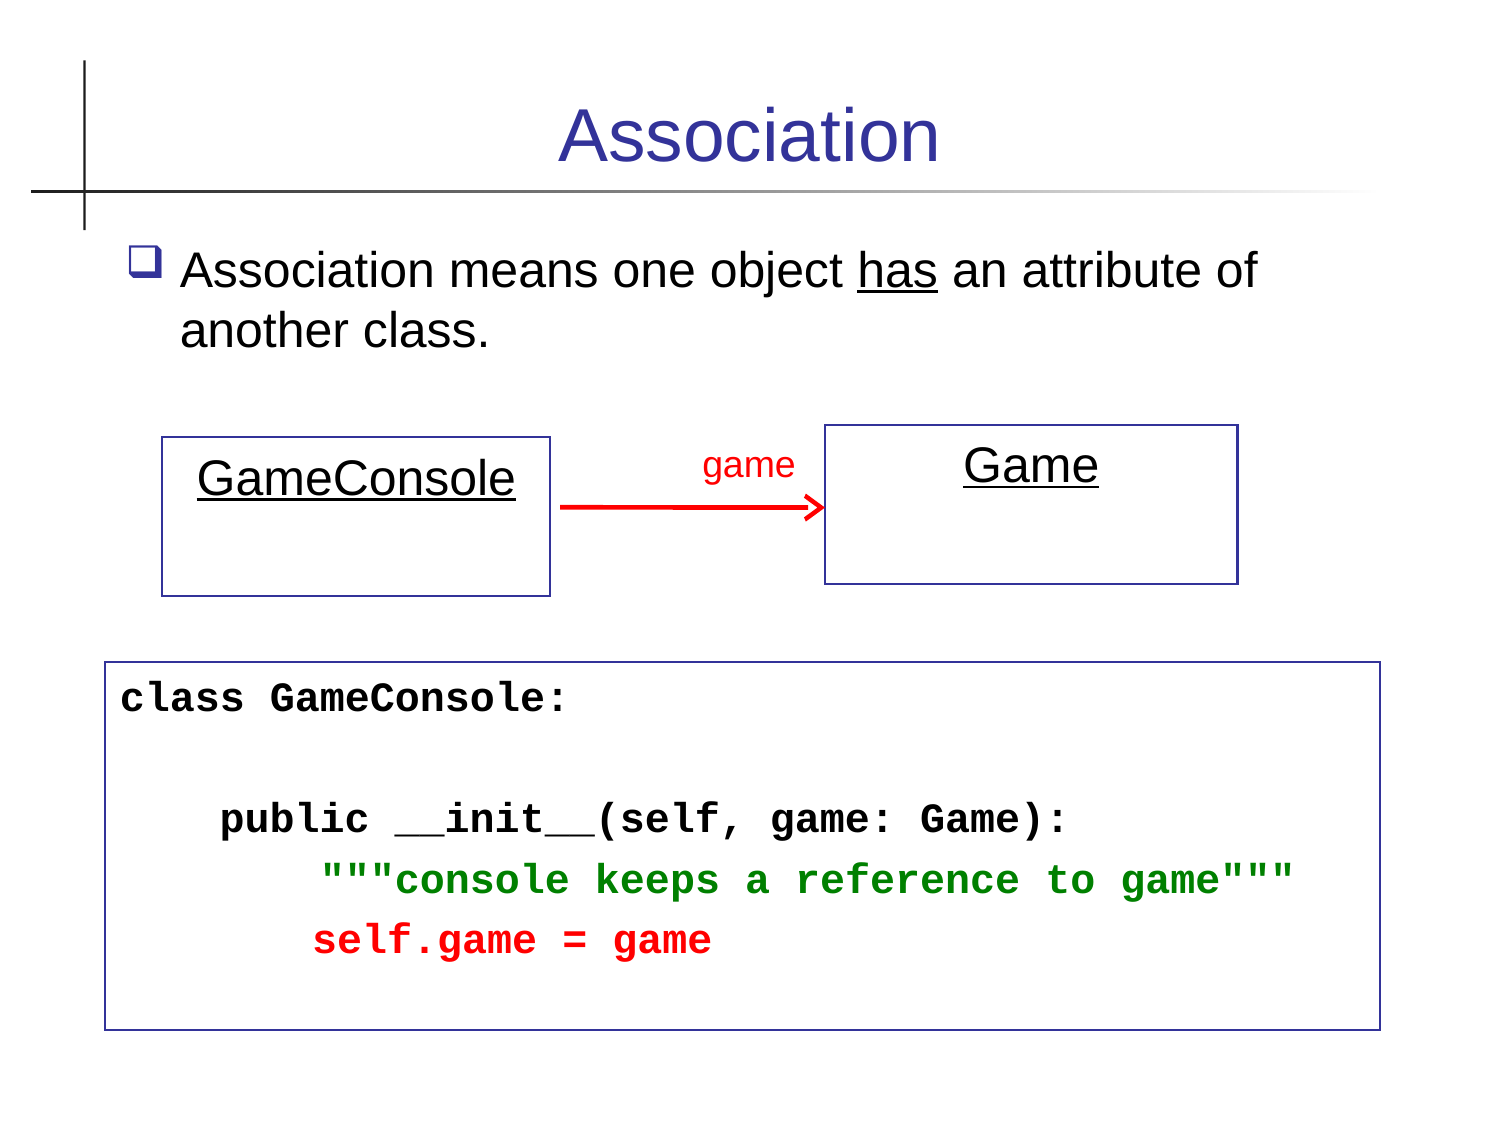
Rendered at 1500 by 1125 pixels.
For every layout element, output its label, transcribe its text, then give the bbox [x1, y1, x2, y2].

title Association [100, 42, 1400, 185]
text_box class GameConsole: public __init__(self, game: Game): """console keeps a reference to game""" self.game = game [104, 662, 1381, 1030]
text_box GameConsole [162, 437, 550, 597]
text_box game [687, 432, 813, 493]
text_box Game [824, 424, 1238, 584]
list Association means one object has an attribute of another class. [110, 229, 1411, 391]
